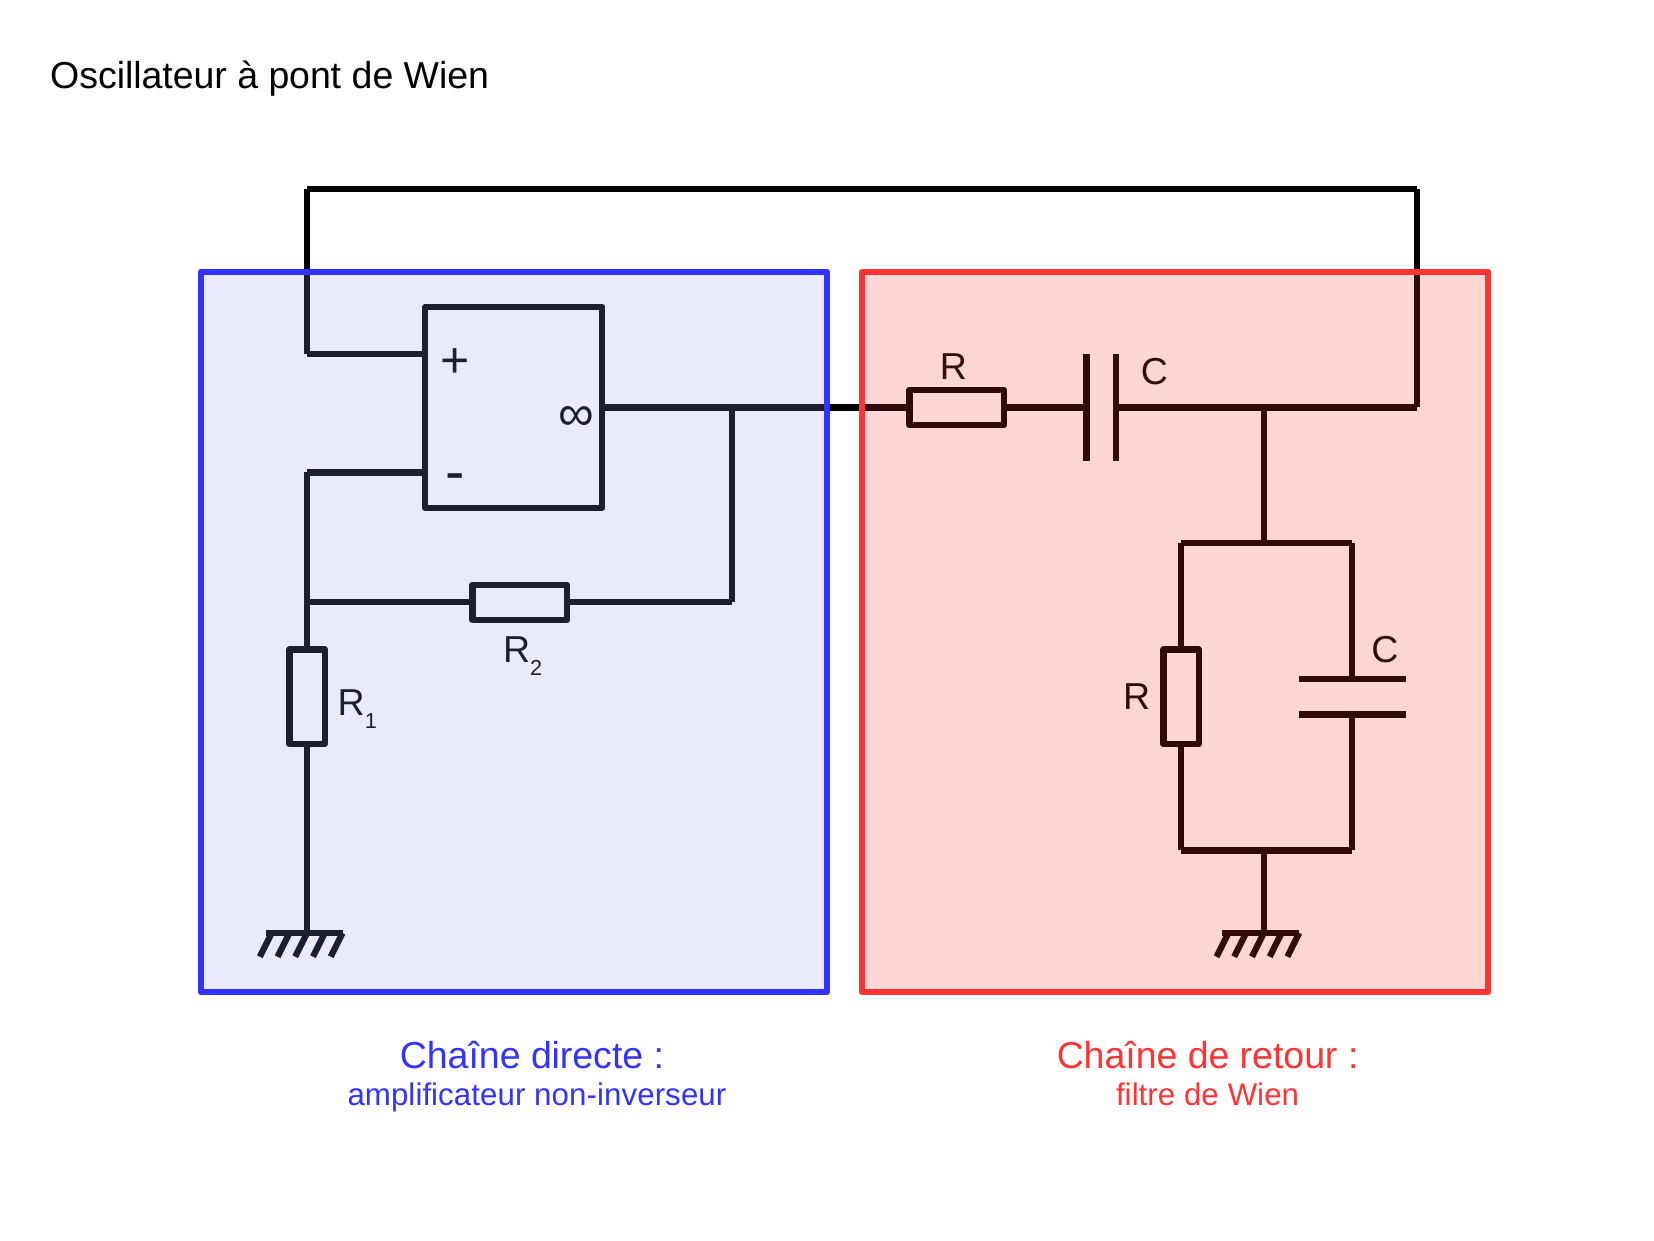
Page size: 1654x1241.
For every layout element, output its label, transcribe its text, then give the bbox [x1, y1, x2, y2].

text_box [862, 271, 1489, 993]
text_box [200, 271, 827, 993]
text_box Chaîne directe : amplificateur non-inverseur [259, 1027, 815, 1211]
text_box Oscillateur à pont de Wien [35, 47, 827, 105]
text_box Chaîne de retour : filtre de Wien [1033, 1027, 1382, 1154]
